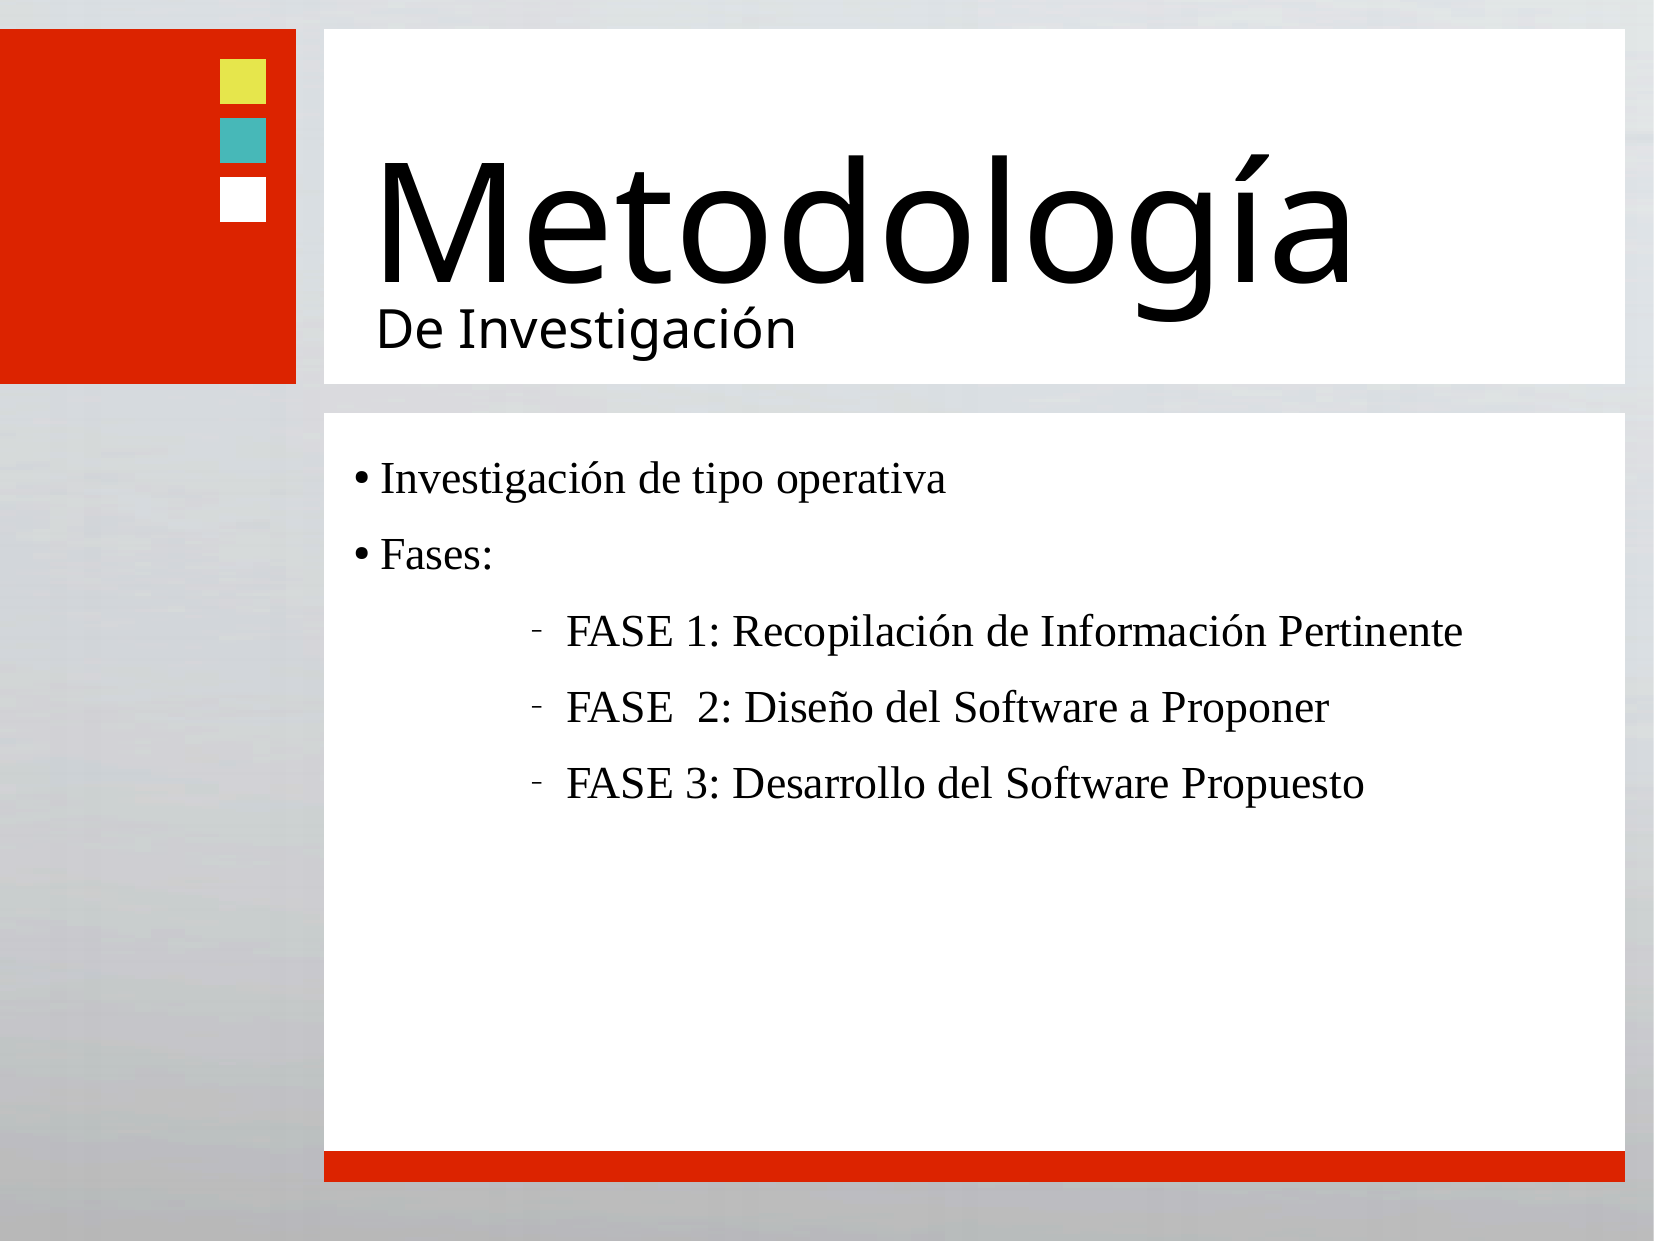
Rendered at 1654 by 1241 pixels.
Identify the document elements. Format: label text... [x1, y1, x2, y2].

text_box De Investigación [360, 283, 792, 359]
text_box Investigación de tipo operativa Fases: FASE 1: Recopilación de Información Pertinente FASE 2: Diseño del Software a Proponer FASE 3: Desarrollo del Software Propuesto [338, 420, 1595, 1119]
text_box Metodología [354, 96, 1595, 301]
picture [0, 0, 1654, 1241]
